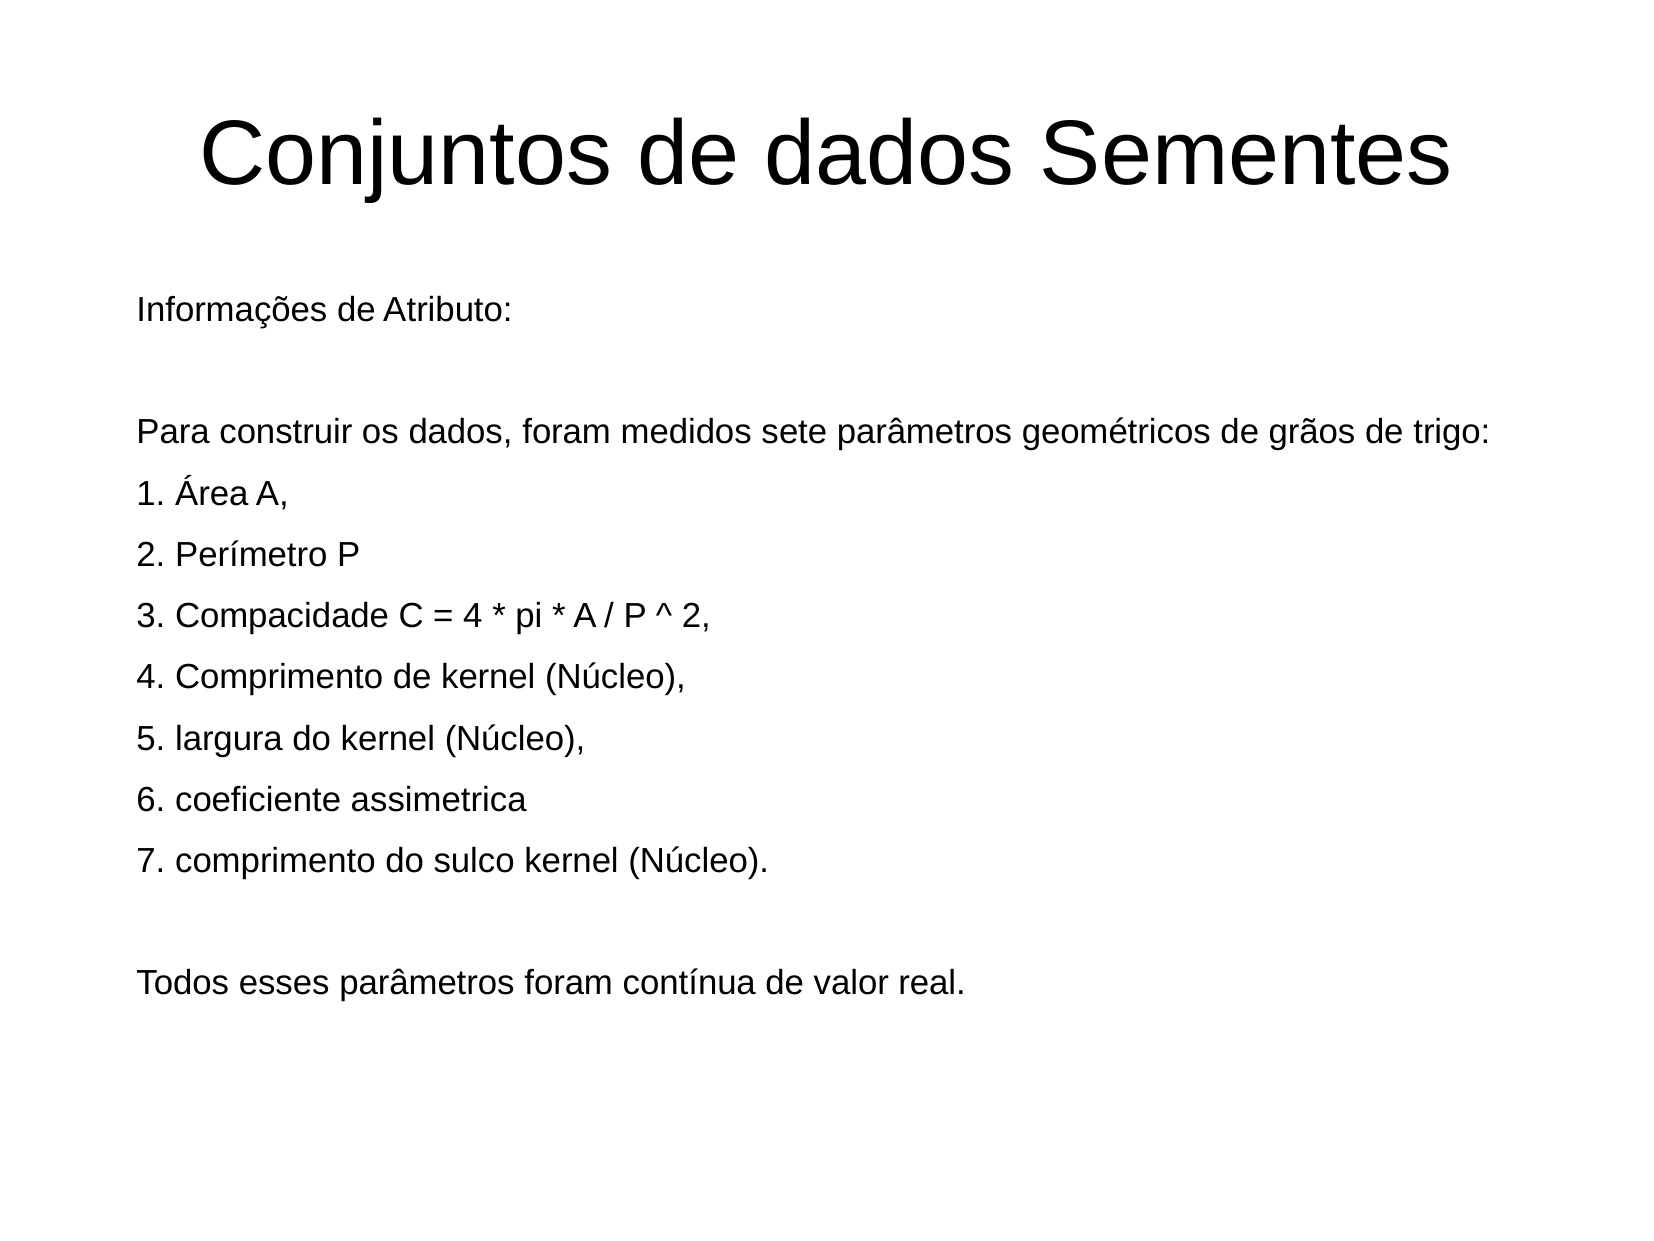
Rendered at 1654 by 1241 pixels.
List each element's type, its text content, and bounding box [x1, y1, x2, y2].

title Conjuntos de dados Sementes [82, 49, 1571, 257]
list Informações de Atributo: Para construir os dados, foram medidos sete parâmetros geométricos de grãos de trigo: 1. Área A, 2. Perímetro P 3. Compacidade C = 4 * pi * A / P ^ 2, 4. Comprimento de kernel (Núcleo), 5. largura do kernel (Núcleo), 6. coeficiente assimetrica 7. comprimento do sulco kernel (Núcleo). Todos esses parâmetros foram contínua de valor real. [82, 290, 1571, 1010]
